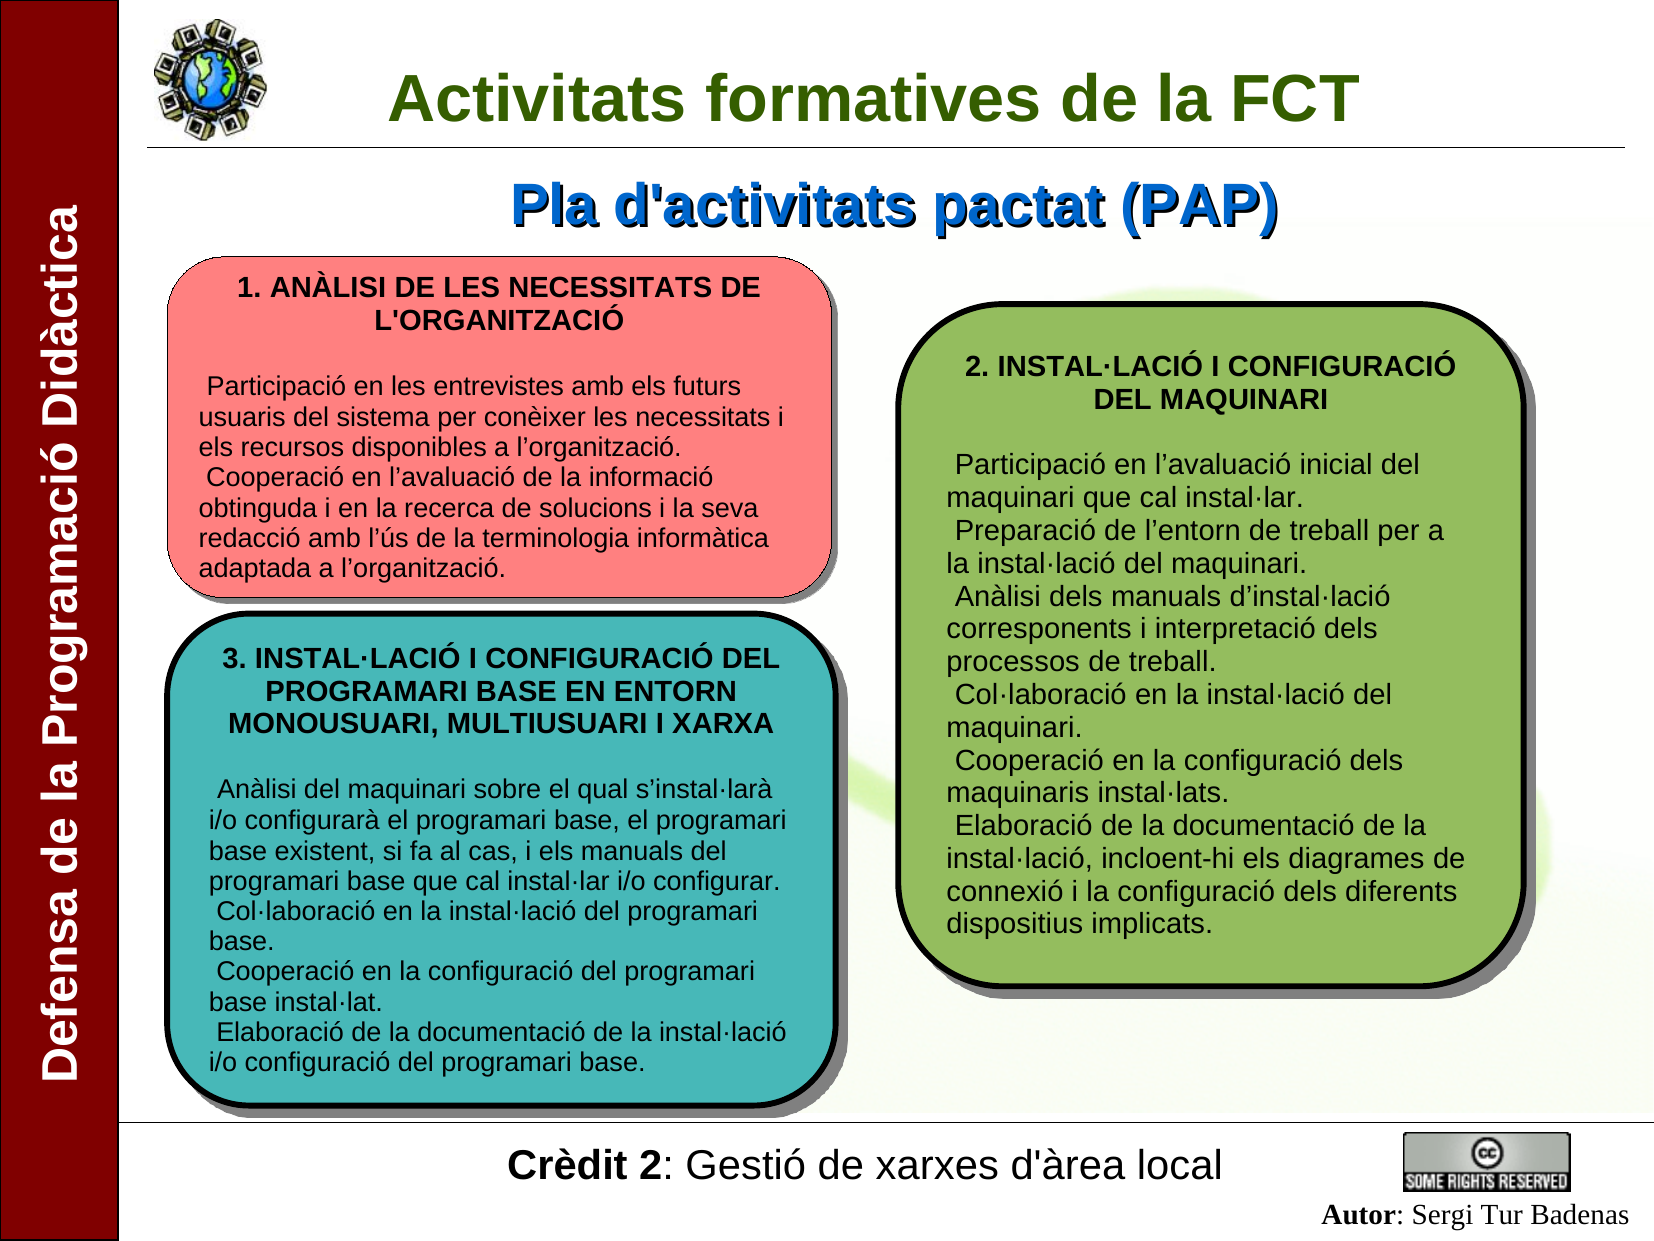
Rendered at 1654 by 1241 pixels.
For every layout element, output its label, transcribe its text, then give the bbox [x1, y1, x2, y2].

text_box 2. INSTAL·LACIÓ I CONFIGURACIÓ DEL MAQUINARI Participació en l’avaluació inicial del maquinari que cal instal·lar. Preparació de l’entorn de treball per a la instal·lació del maquinari. Anàlisi dels manuals d’instal·lació corresponents i interpretació dels processos de treball. Col·laboració en la instal·lació del maquinari. Cooperació en la configuració dels maquinaris instal·lats. Elaboració de la documentació de la instal·lació, incloent-hi els diagrames de connexió i la configuració dels diferents dispositius implicats. [898, 304, 1524, 987]
text_box 1. ANÀLISI DE LES NECESSITATS DE L'ORGANITZACIÓ Participació en les entrevistes amb els futurs usuaris del sistema per conèixer les necessitats i els recursos disponibles a l’organització. Cooperació en l’avaluació de la informació obtinguda i en la recerca de solucions i la seva redacció amb l’ús de la terminologia informàtica adaptada a l’organització. [167, 256, 832, 598]
picture [700, 217, 1654, 1113]
picture [154, 19, 268, 49]
title Activitats formatives de la FCT [129, 49, 1619, 148]
text_box 3. INSTAL·LACIÓ I CONFIGURACIÓ DEL PROGRAMARI BASE EN ENTORN MONOUSUARI, MULTIUSUARI I XARXA Anàlisi del maquinari sobre el qual s’instal·larà i/o configurarà el programari base, el programari base existent, si fa al cas, i els manuals del programari base que cal instal·lar i/o configurar. Col·laboració en la instal·lació del programari base. Cooperació en la configuració del programari base instal·lat. Elaboració de la documentació de la instal·lació i/o configuració del programari base. [167, 613, 836, 1106]
picture [1403, 1132, 1571, 1192]
list Pla d'activitats pactat (PAP) [141, 172, 1630, 280]
